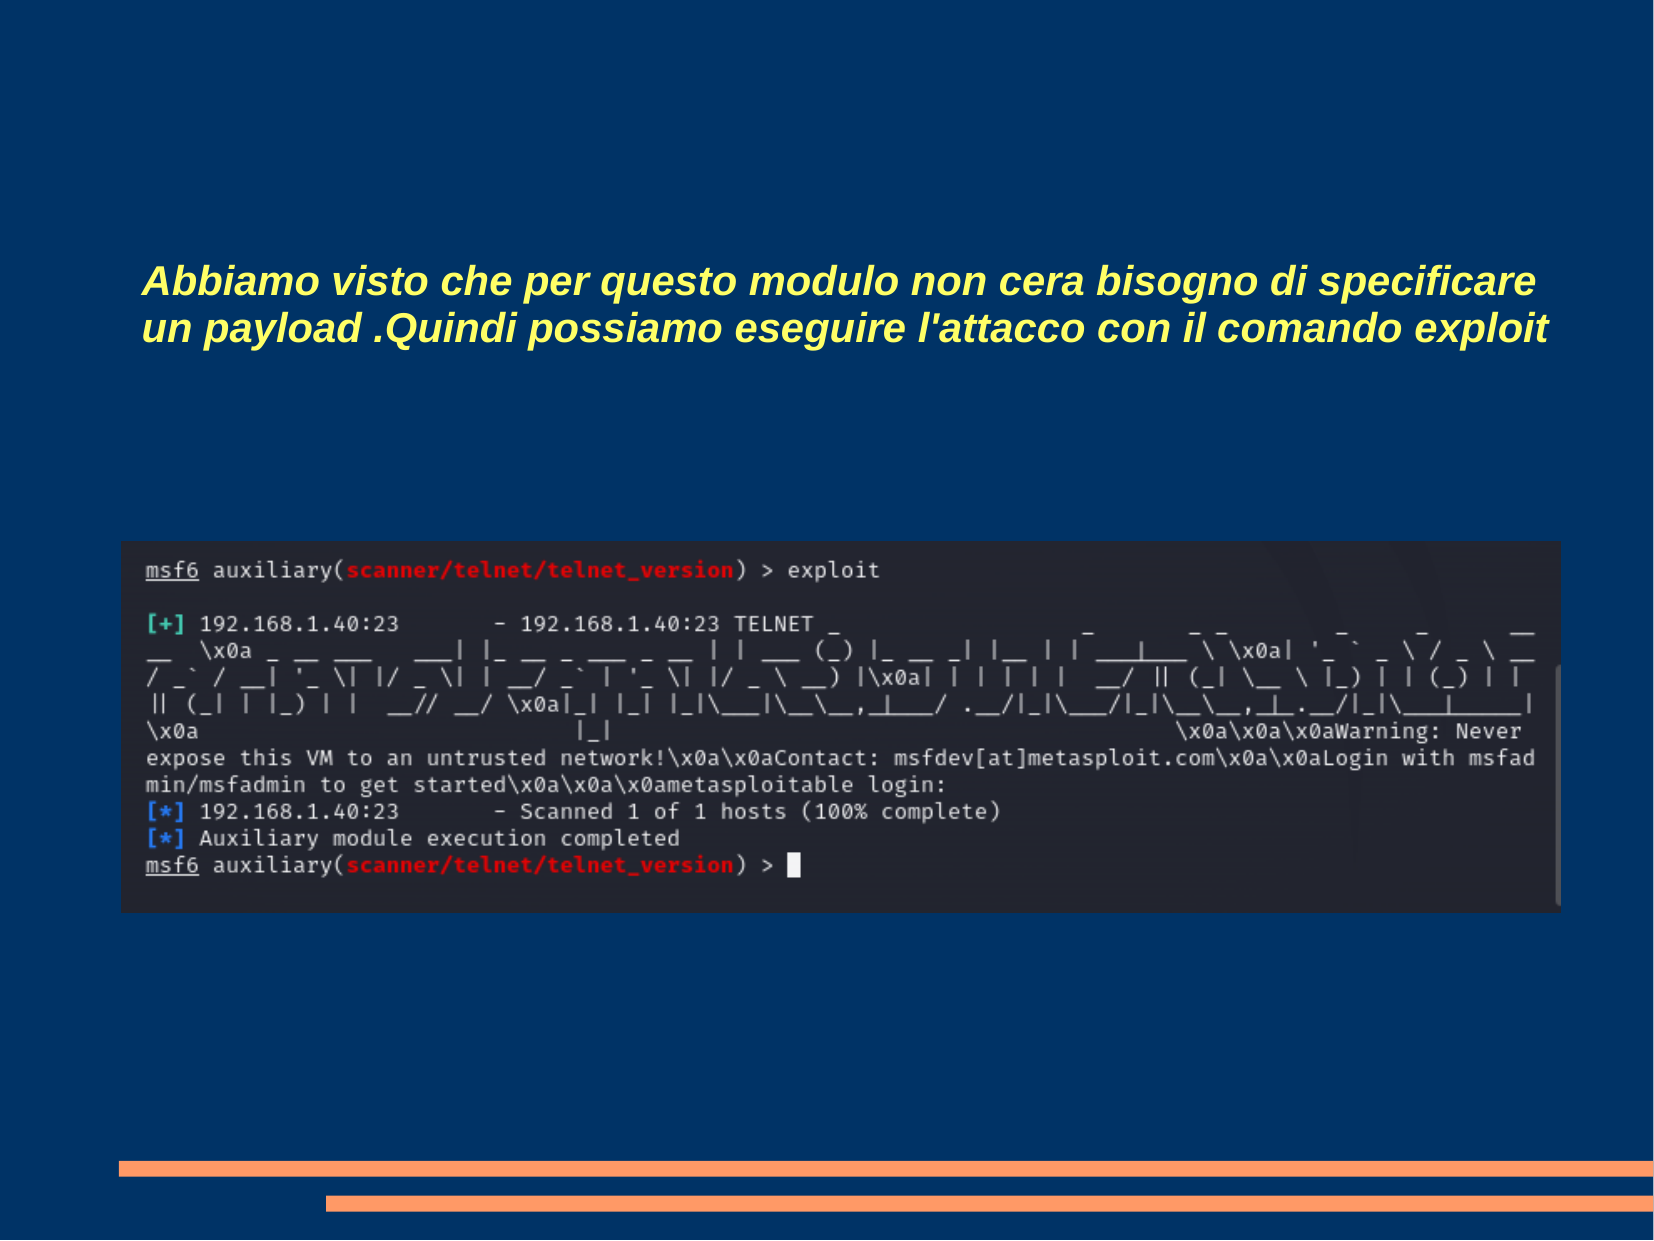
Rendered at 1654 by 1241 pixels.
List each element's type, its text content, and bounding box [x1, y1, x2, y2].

picture [121, 541, 1561, 913]
title Abbiamo visto che per questo modulo non cera bisogno di specificare un payload .Quindi possiamo eseguire l'attacco con il comando exploit [141, 200, 1554, 408]
